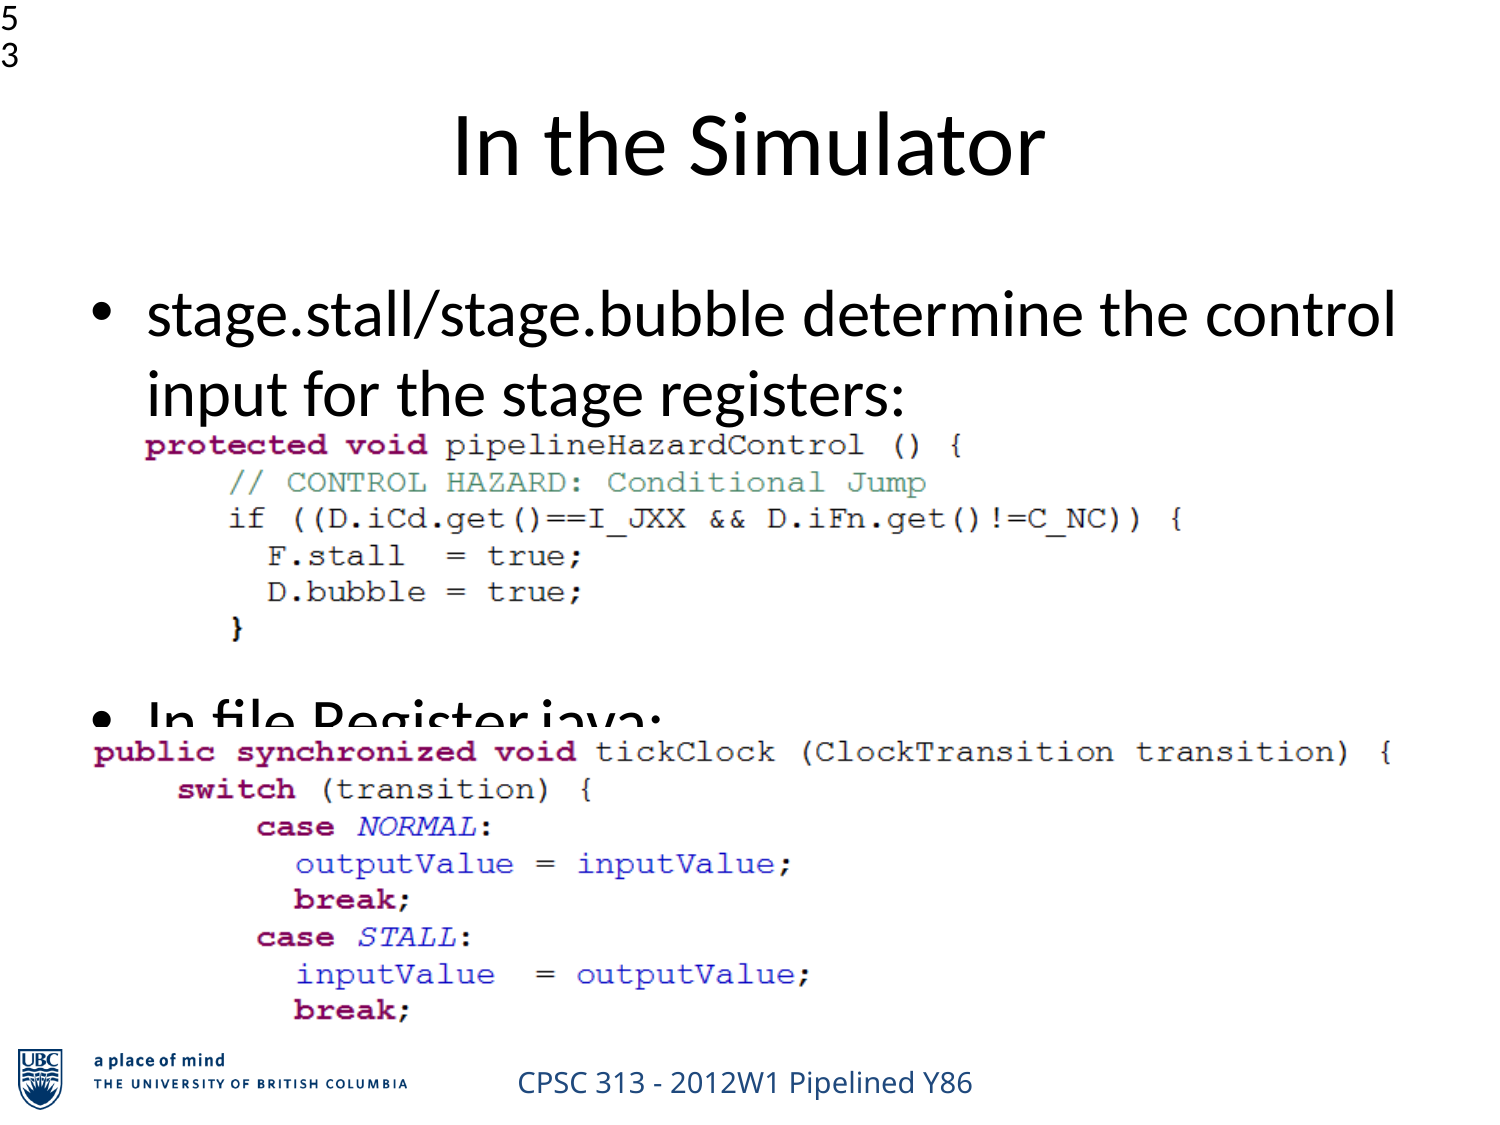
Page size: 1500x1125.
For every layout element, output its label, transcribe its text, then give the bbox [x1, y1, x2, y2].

list stage.stall/stage.bubble determine the control input for the stage registers: In file Register.java: [75, 262, 1425, 1005]
title In the Simulator [75, 45, 1425, 233]
picture [18, 727, 1418, 1110]
